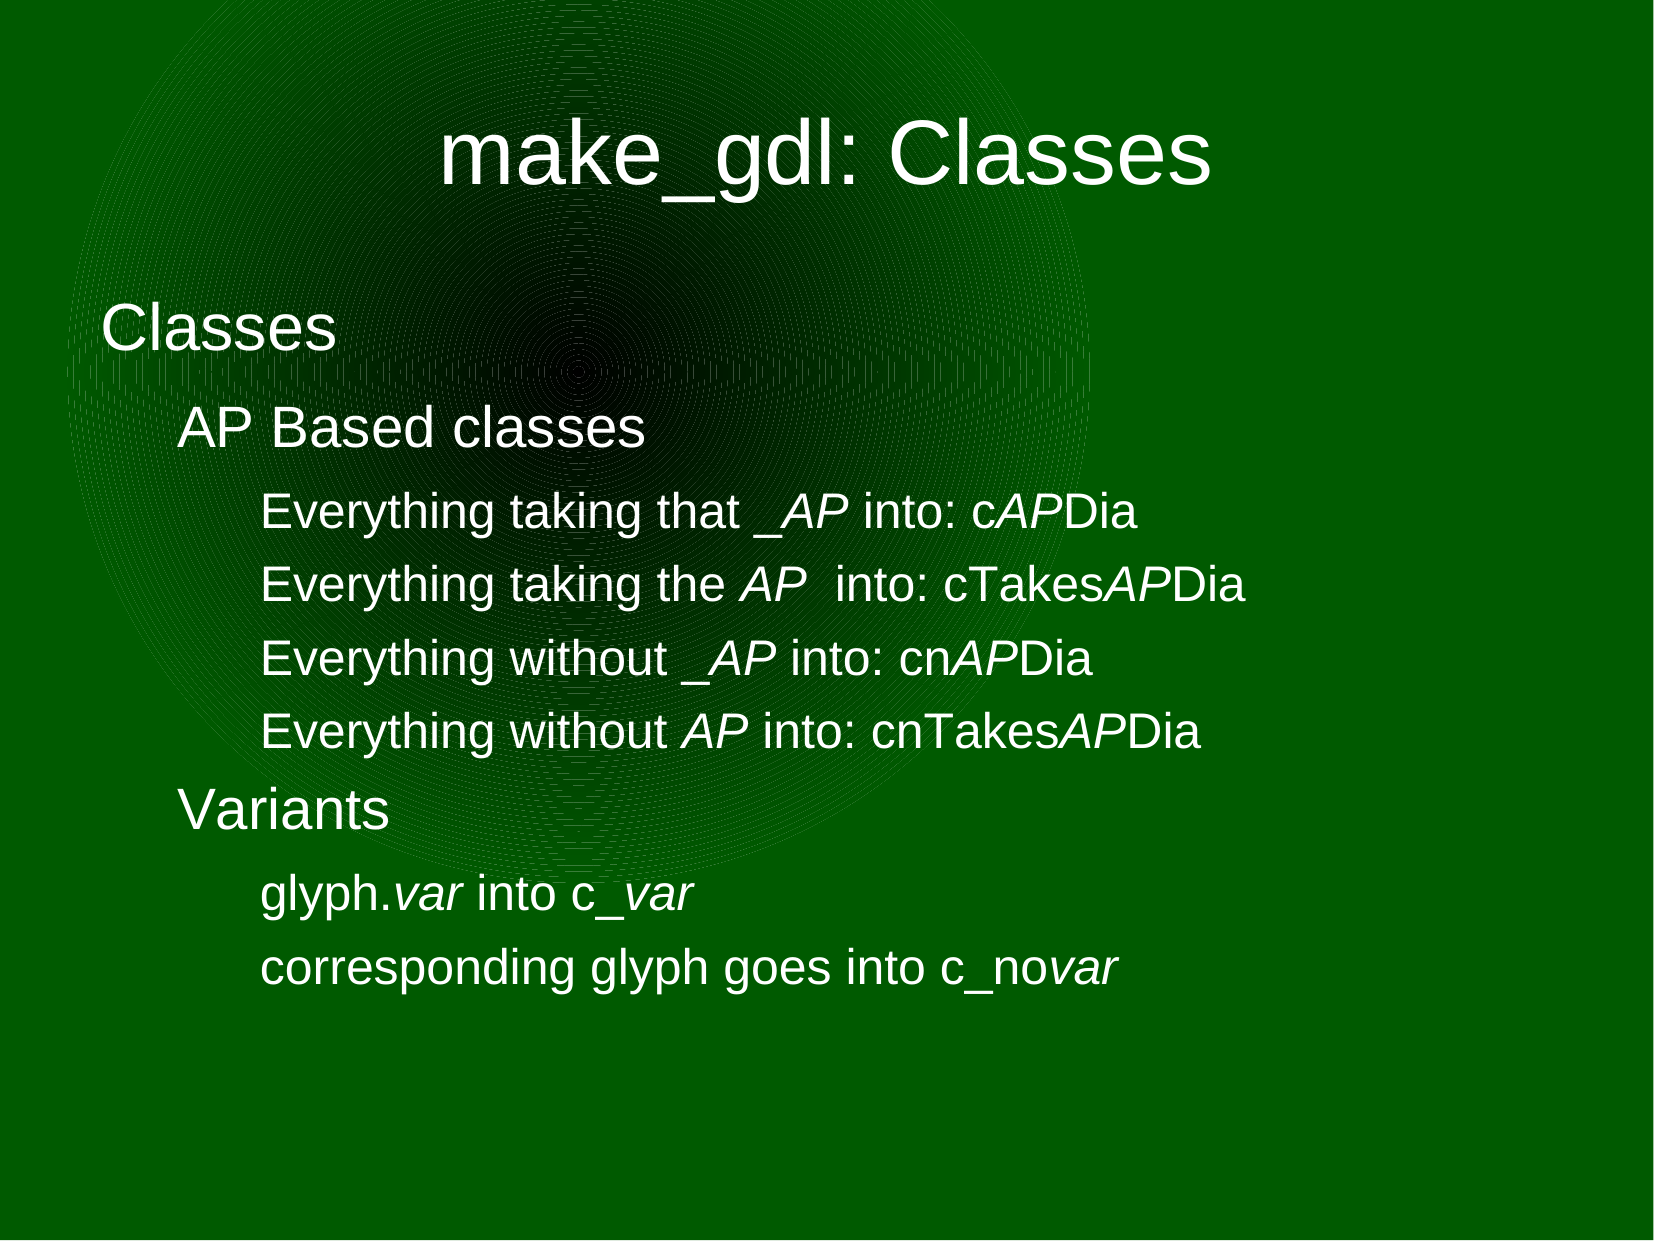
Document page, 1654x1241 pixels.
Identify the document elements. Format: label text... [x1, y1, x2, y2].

title make_gdl: Classes [82, 56, 1571, 250]
list Classes AP Based classes Everything taking that _AP into: cAPDia Everything taking the AP into: cTakesAPDia Everything without _AP into: cnAPDia Everything without AP into: cnTakesAPDia Variants glyph.var into c_var corresponding glyph goes into c_novar [82, 290, 1571, 1094]
